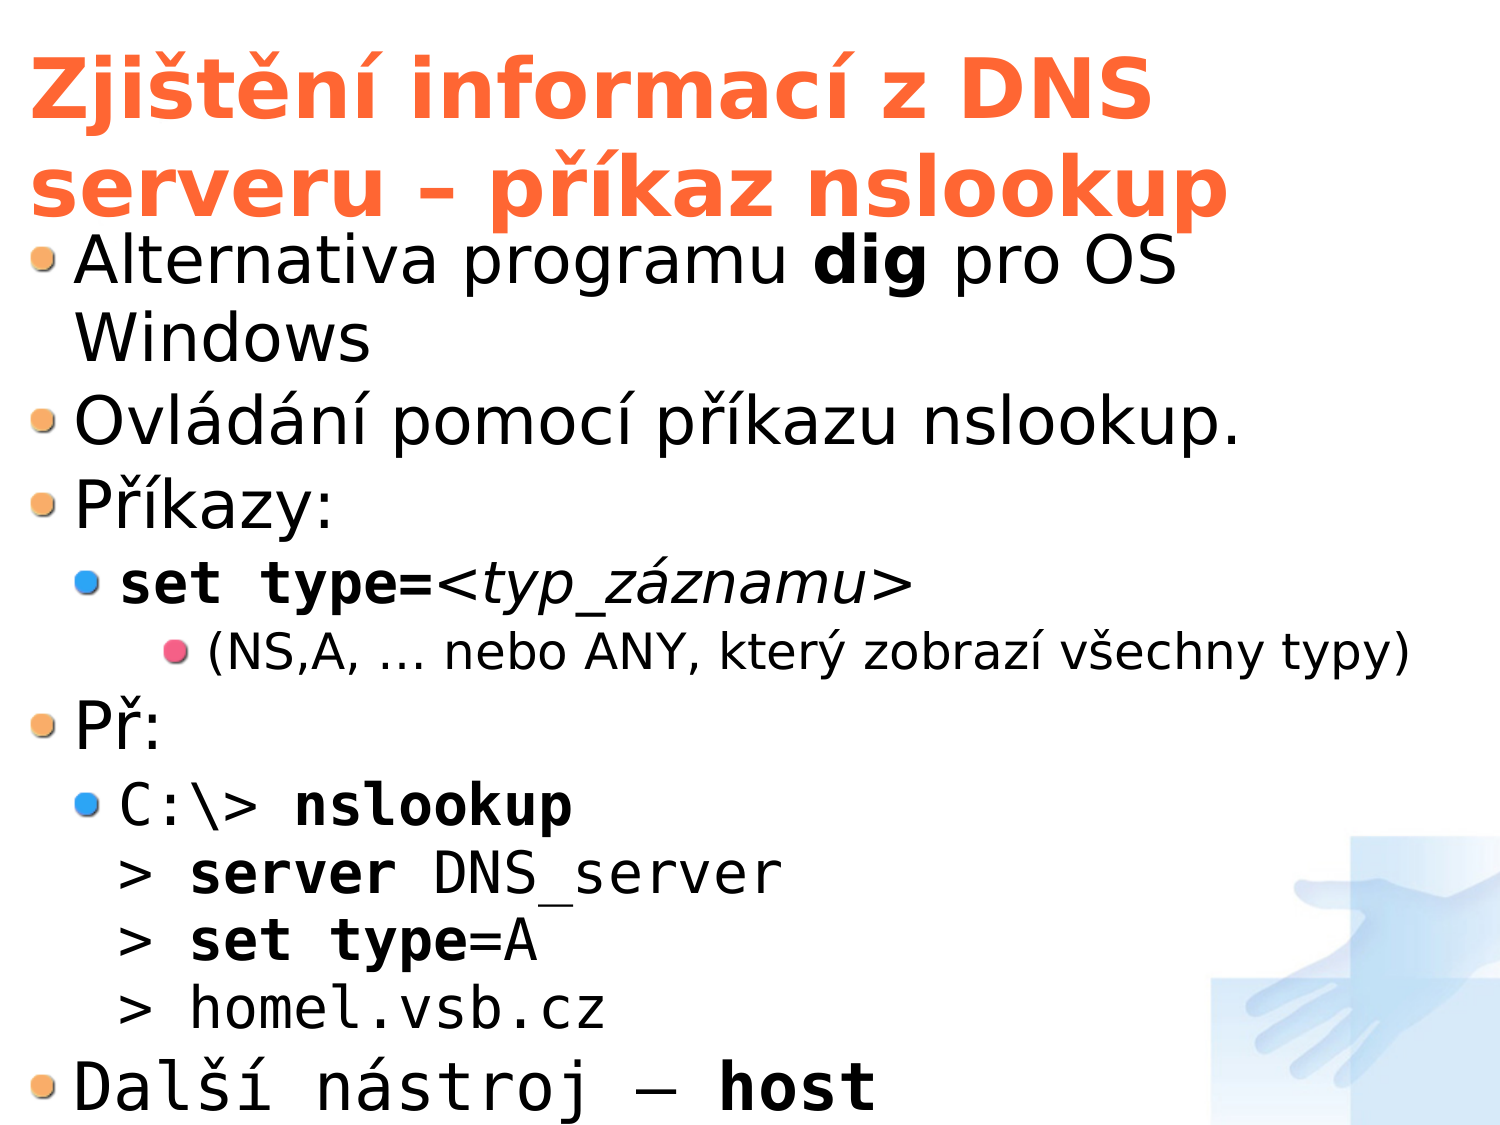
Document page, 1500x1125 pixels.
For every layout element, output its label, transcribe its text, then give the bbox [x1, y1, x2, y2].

list Alternativa programu dig pro OS Windows Ovládání pomocí příkazu nslookup. Příkazy: set type=<typ_záznamu> (NS,A, … nebo ANY, který zobrazí všechny typy) Př: C:\> nslookup > server DNS_server > set type=A > homel.vsb.cz Další nástroj – host [29, 221, 1477, 1125]
title Zjištění informací z DNS serveru – příkaz nslookup [29, 21, 1477, 221]
picture [0, 0, 1500, 1125]
